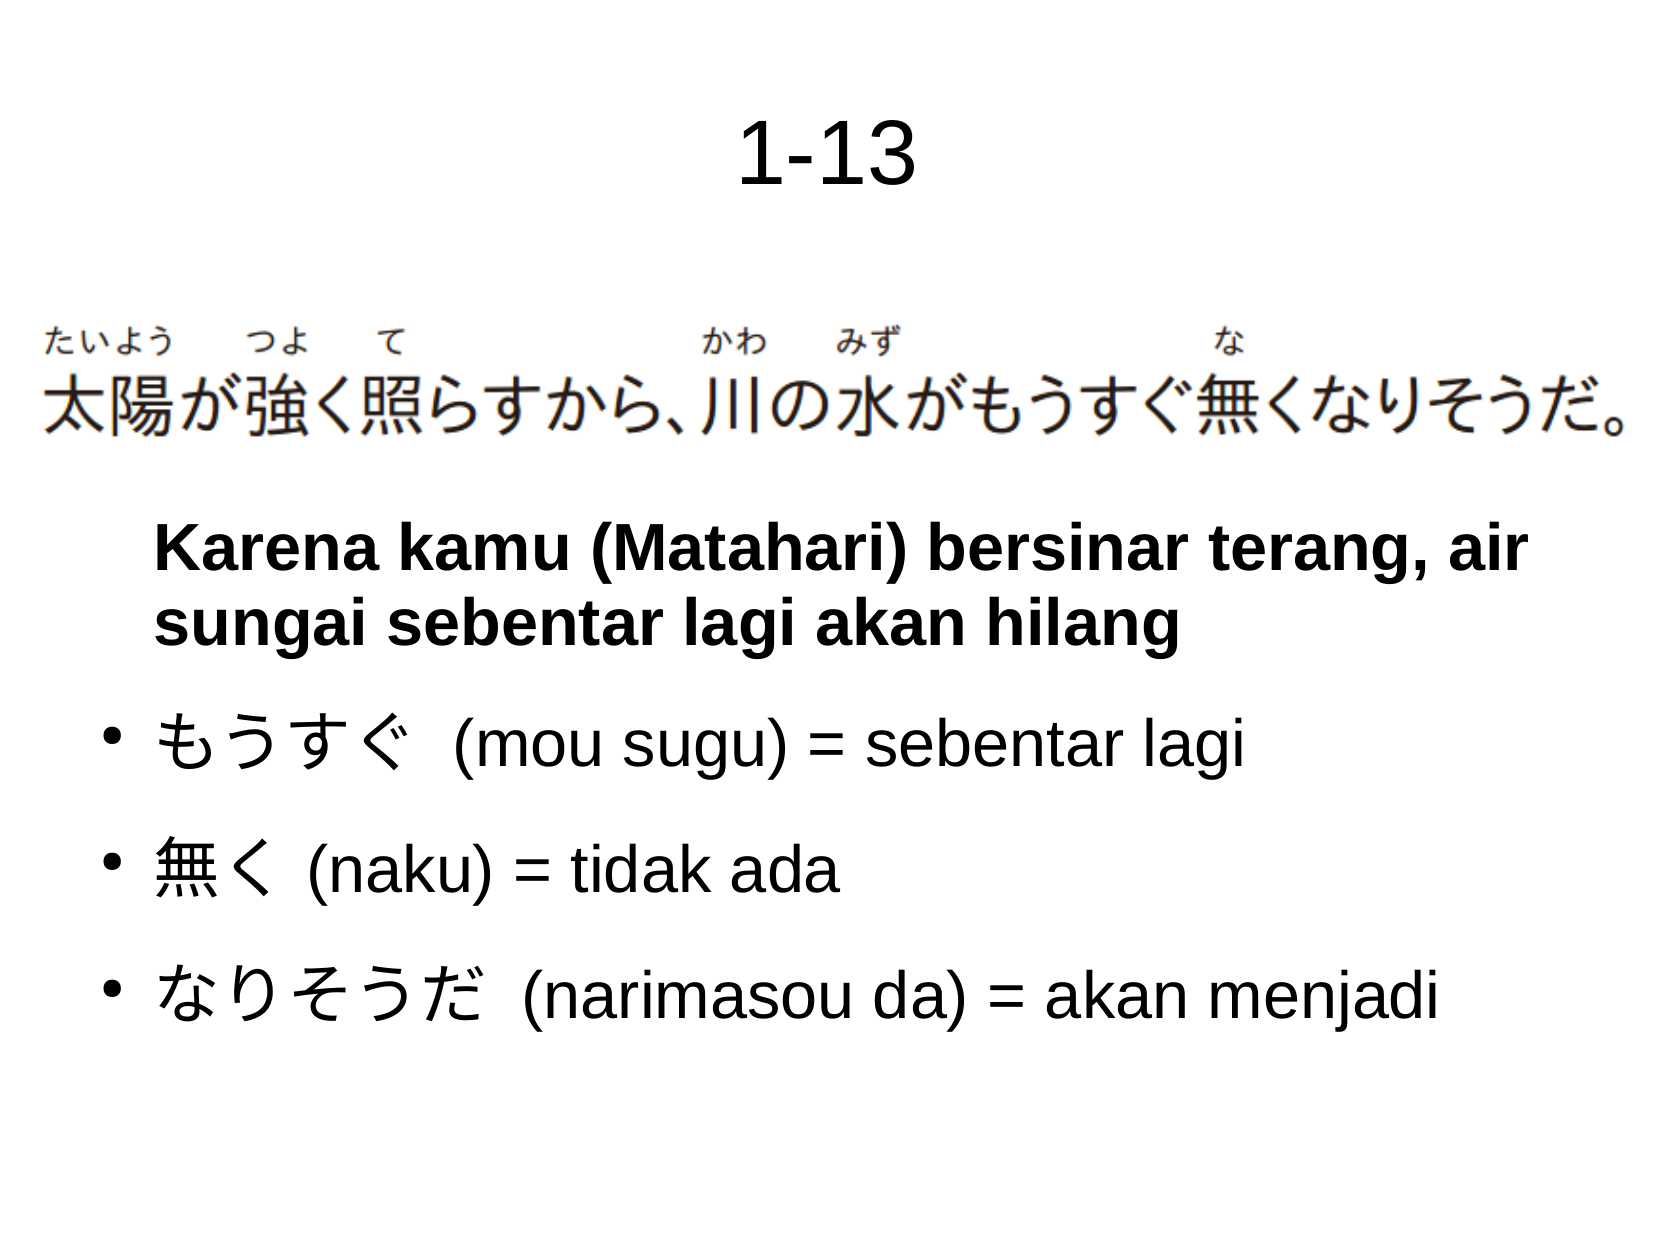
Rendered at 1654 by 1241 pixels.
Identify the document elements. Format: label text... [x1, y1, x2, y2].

picture [30, 314, 1636, 453]
list Karena kamu (Matahari) bersinar terang, air sungai sebentar lagi akan hilang もうすぐ (mou sugu) = sebentar lagi 無く(naku) = tidak ada なりそうだ (narimasou da) = akan menjadi [82, 510, 1571, 1186]
title 1-13 [82, 49, 1571, 257]
